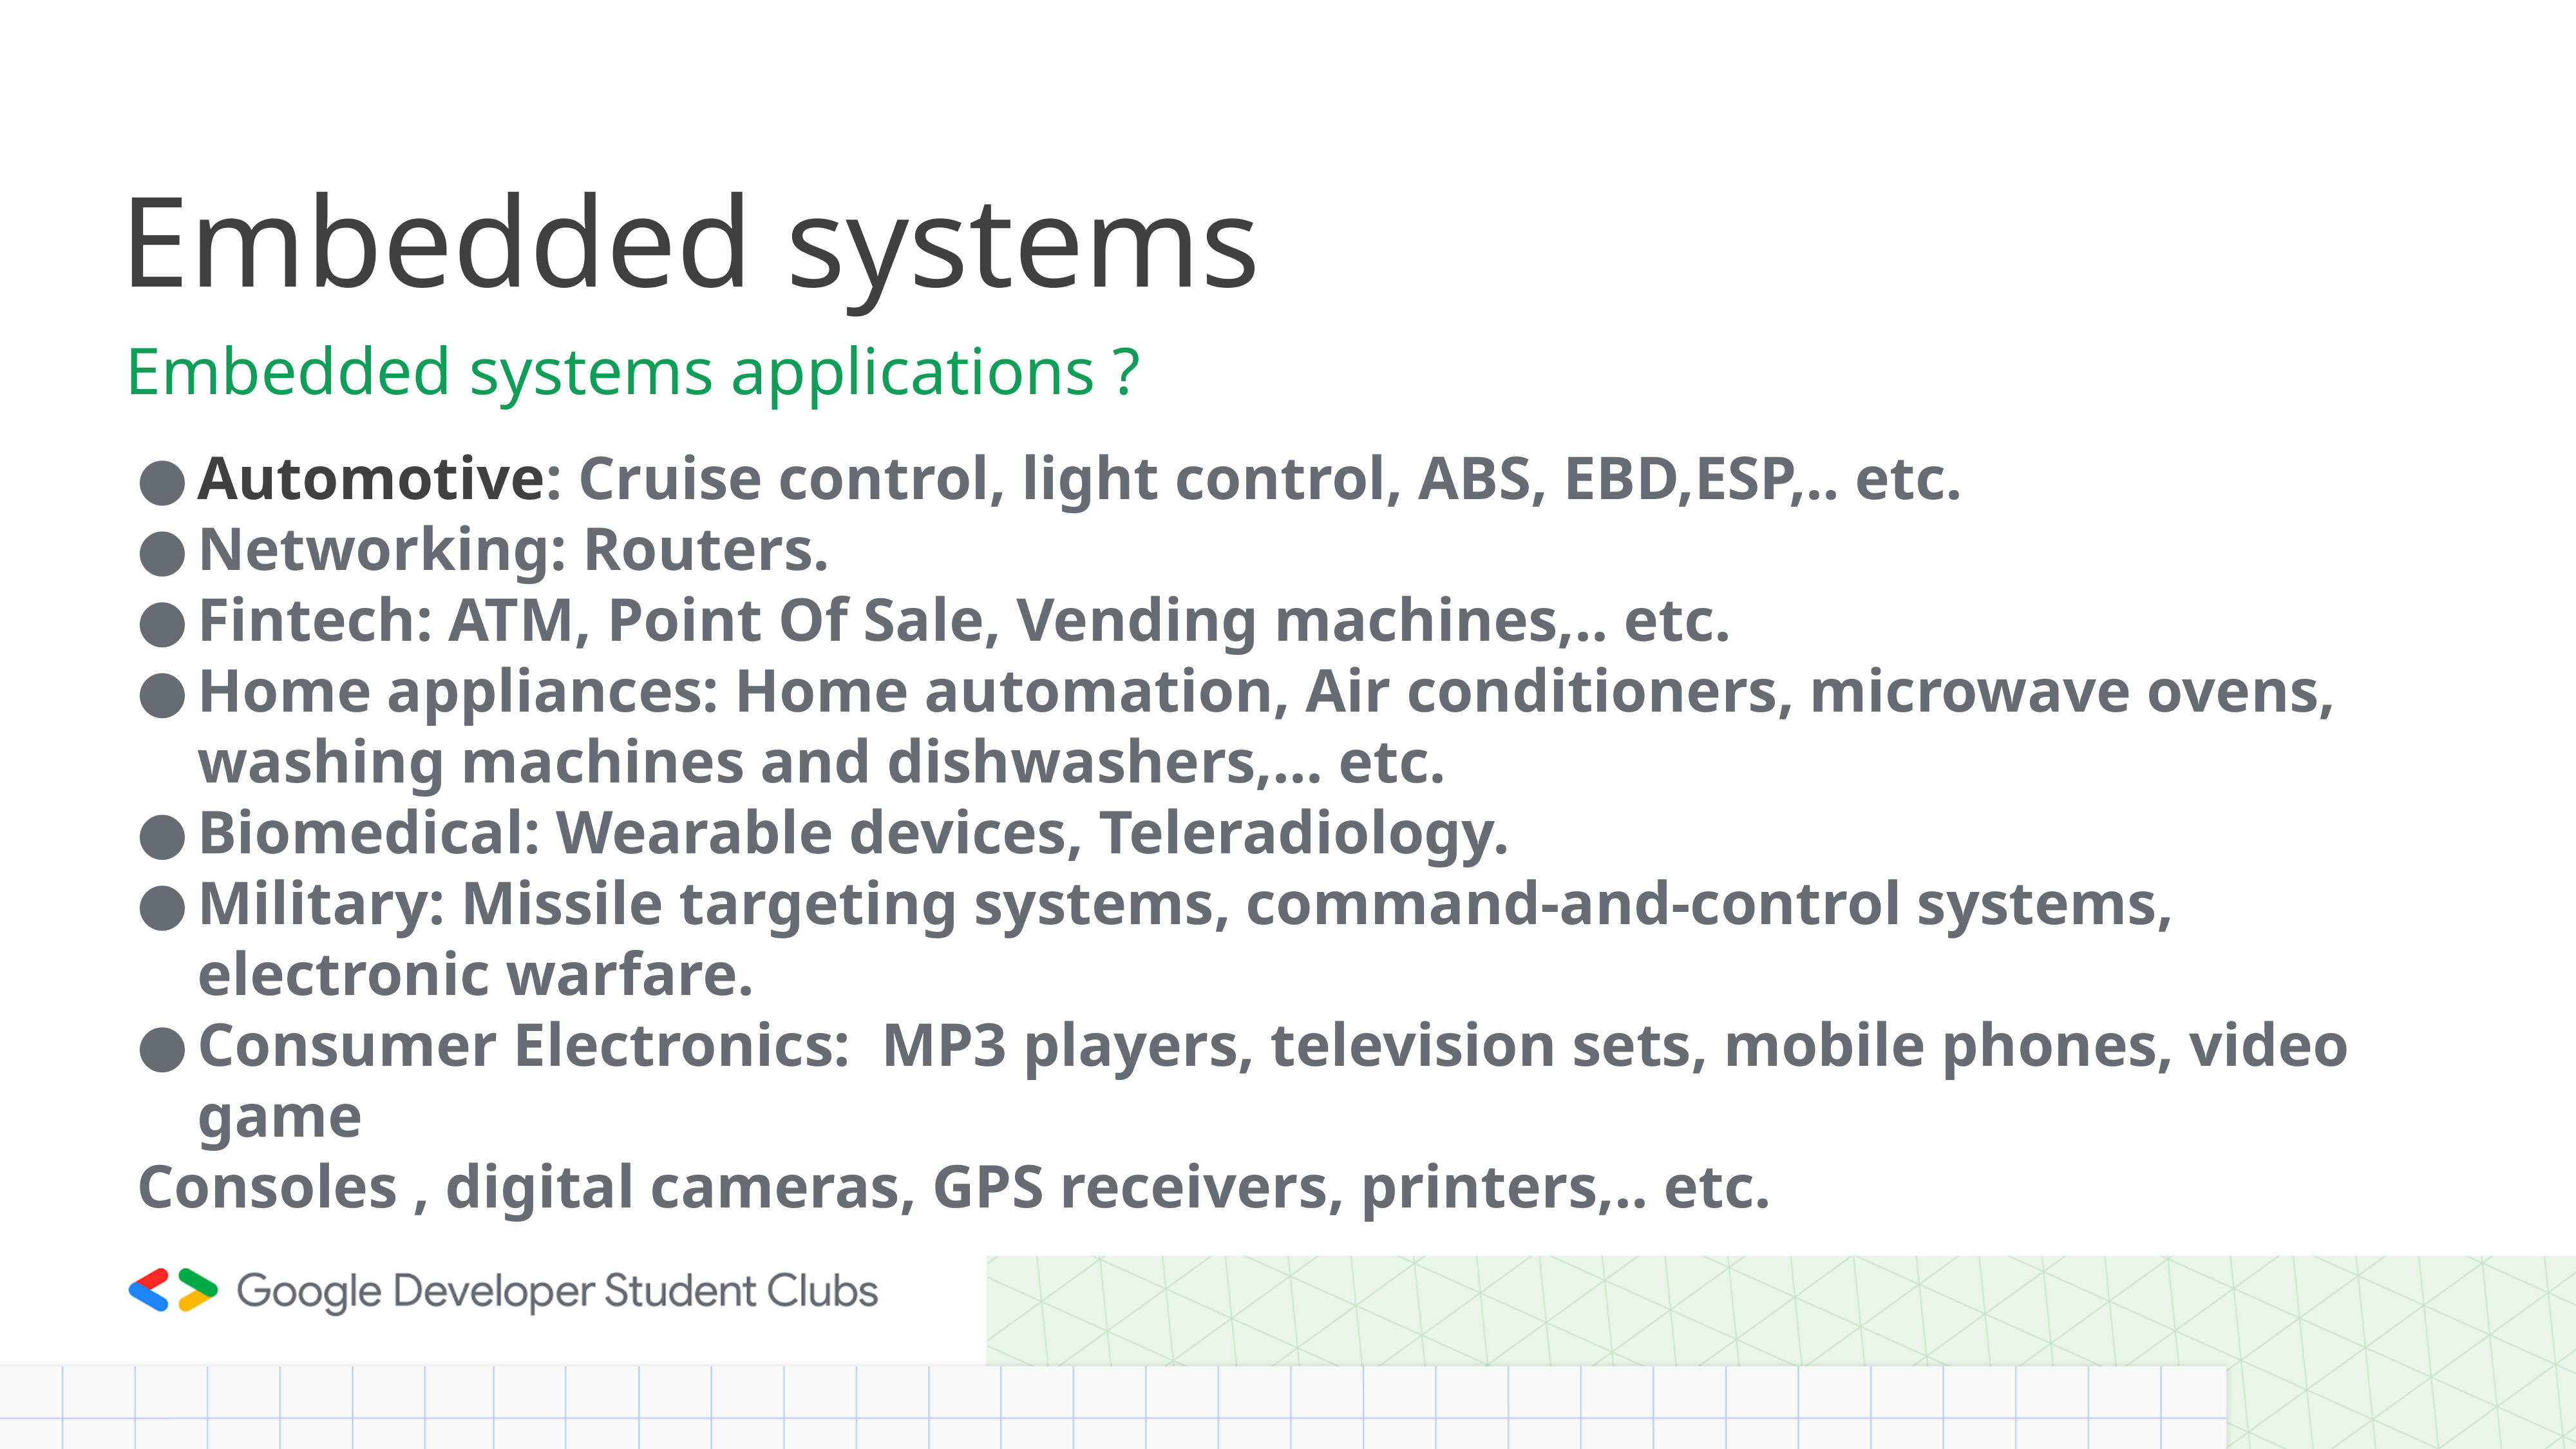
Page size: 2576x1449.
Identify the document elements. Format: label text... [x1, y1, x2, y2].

subtitle Embedded systems applications ? [945, 1173, 980, 1180]
subtitle Embedded systems applications ? [570, 1173, 621, 1180]
subtitle Embedded systems applications ? [150, 1173, 320, 1180]
subtitle Embedded systems applications ? [630, 1173, 939, 1180]
list Automotive: Cruise control, light control, ABS, EBD,ESP,.. etc. Networking: Routers. Fintech: ATM, Point Of Sale, Vending machines,.. etc. Home appliances: Home automation, Air conditioners, microwave ovens, washing machines and dishwashers,... etc. Biomedical: Wearable devices, Teleradiology. Military: Missile targeting systems, command-and-control systems, electronic warfare. Consumer Electronics: MP3 players, television sets, mobile phones, video game Consoles , digital cameras, GPS receivers, printers,.. etc. [127, 431, 2441, 1173]
subtitle Embedded systems applications ? [478, 1173, 563, 1180]
subtitle Embedded systems applications ? [1712, 1173, 2441, 1180]
title Embedded systems [94, 136, 2414, 430]
subtitle Embedded systems applications ? [115, 320, 2441, 1180]
picture [0, 0, 2576, 1449]
subtitle Embedded systems applications ? [1024, 1173, 1488, 1180]
subtitle Embedded systems applications ? [329, 1173, 469, 1180]
subtitle Embedded systems applications ? [1495, 1173, 1705, 1180]
